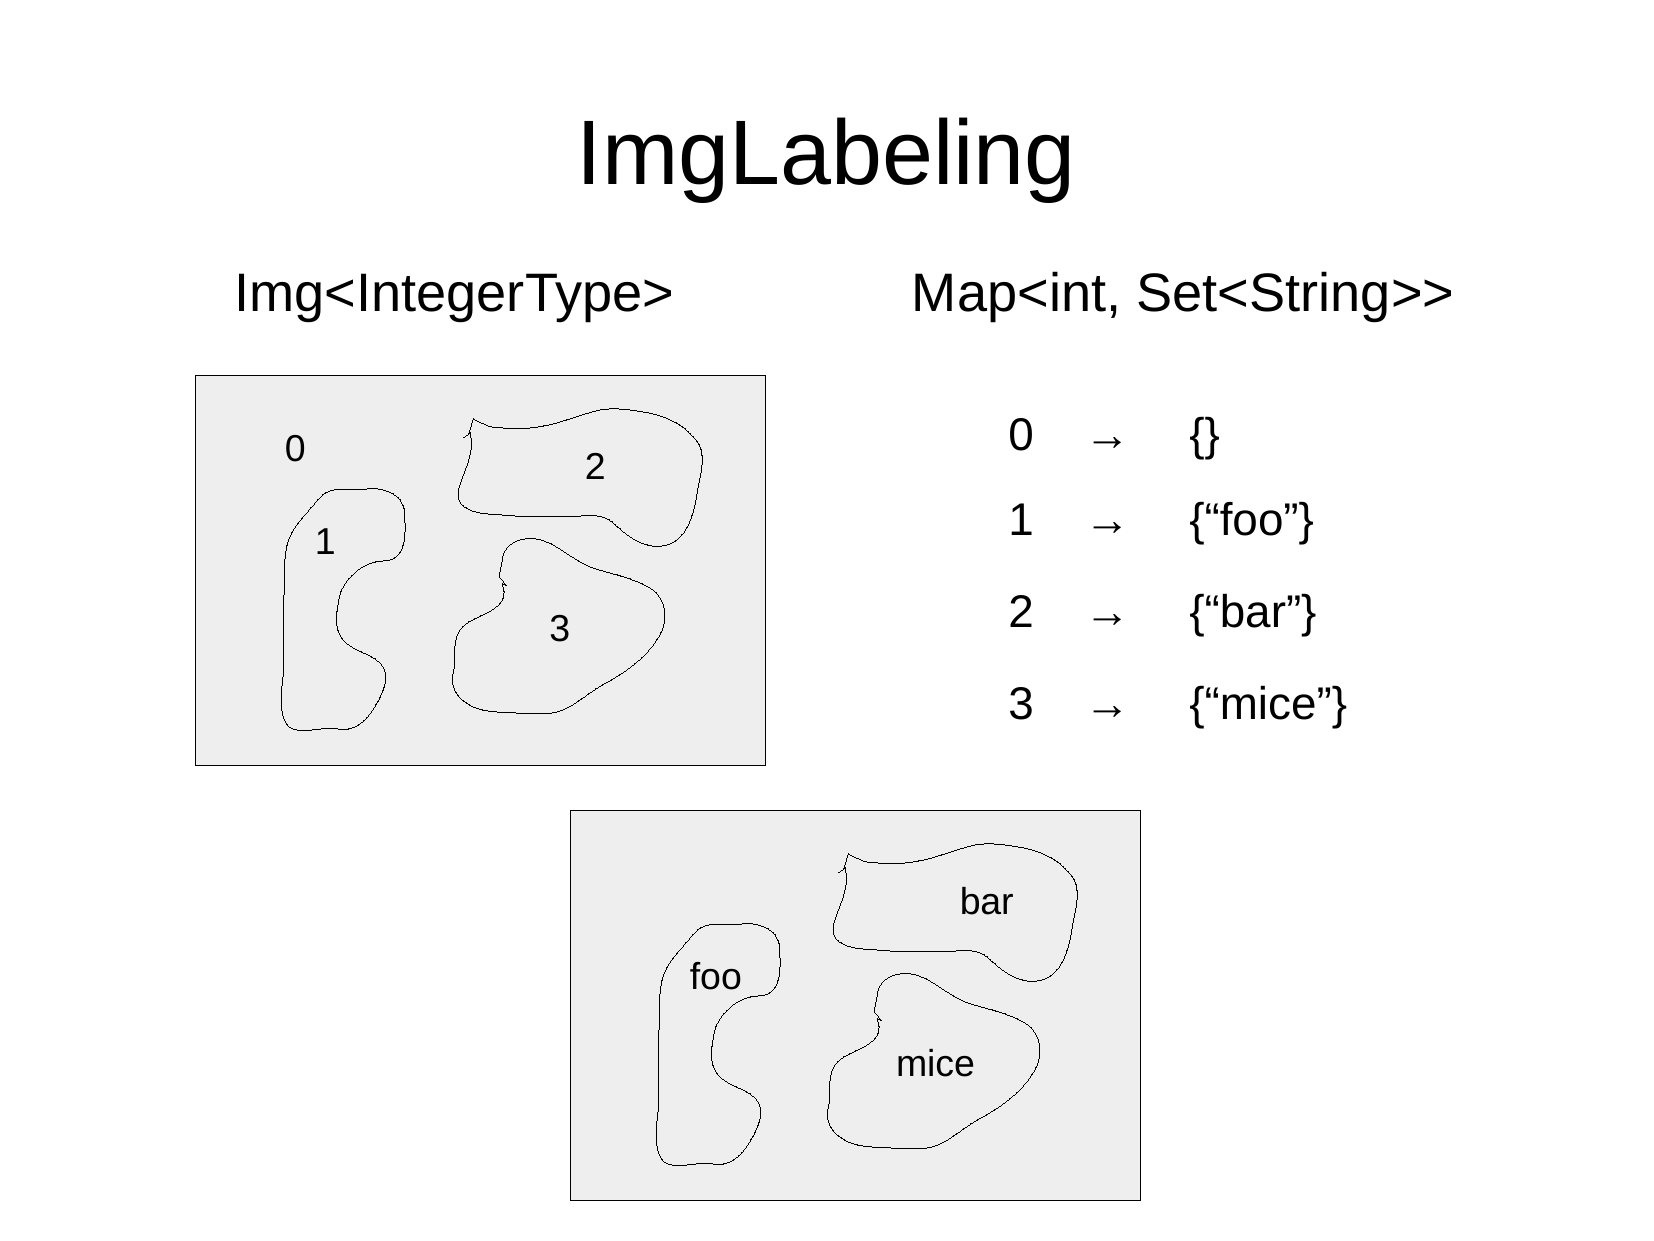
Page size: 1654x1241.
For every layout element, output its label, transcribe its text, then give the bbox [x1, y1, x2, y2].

text_box Img<IntegerType> [219, 255, 691, 331]
text_box foo [675, 948, 757, 1006]
table_cell → [1070, 659, 1175, 749]
table_header {} [1176, 396, 1426, 474]
table_cell 1 [995, 475, 1069, 566]
text_box [570, 810, 1141, 1201]
table_cell → [1070, 475, 1175, 566]
text_box bar [945, 873, 1051, 931]
table_cell {“bar”} [1176, 567, 1426, 658]
text_box 1 [300, 513, 351, 571]
table_cell → [1070, 567, 1175, 658]
text_box mice [881, 1035, 991, 1092]
text_box 0 [270, 420, 321, 481]
text_box 3 [534, 600, 586, 657]
table_header 0 [995, 396, 1069, 474]
table_cell 3 [995, 659, 1069, 749]
table_cell {“mice”} [1176, 659, 1426, 749]
table_cell 2 [995, 567, 1069, 658]
table_header → [1070, 396, 1175, 474]
text_box [195, 375, 766, 766]
text_box Map<int, Set<String>> [897, 255, 1471, 331]
table_cell {“foo”} [1176, 475, 1426, 566]
title ImgLabeling [82, 49, 1571, 257]
text_box 2 [570, 438, 621, 496]
